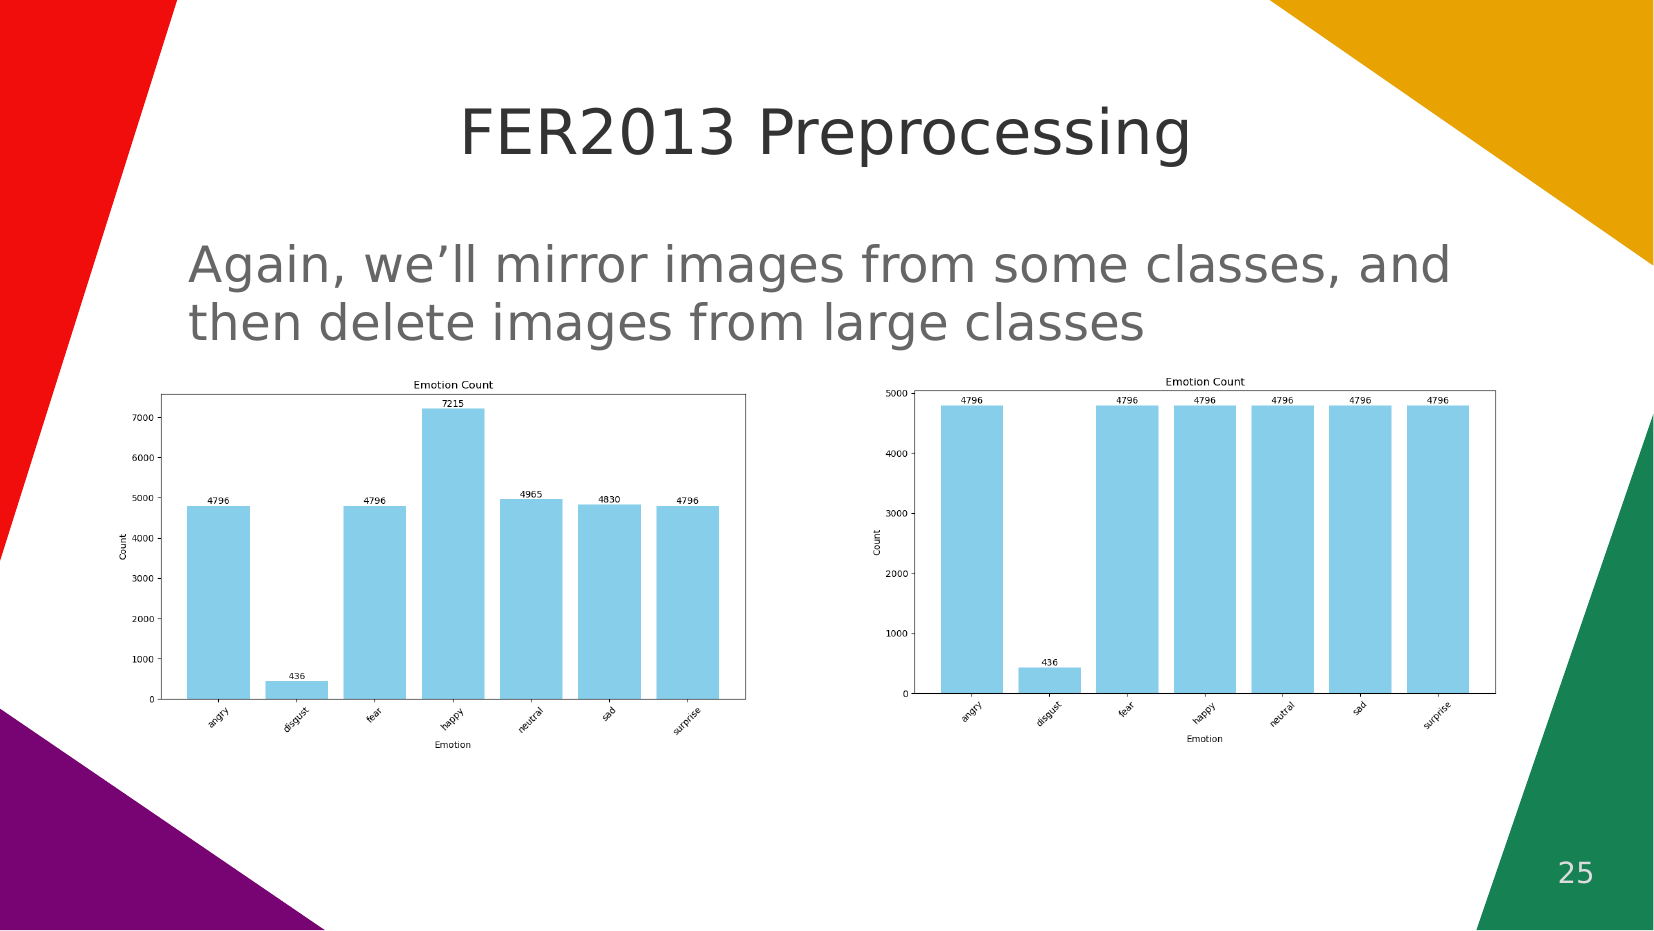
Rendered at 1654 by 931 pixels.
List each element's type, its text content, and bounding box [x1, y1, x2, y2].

picture [112, 374, 751, 756]
list Again, we’ll mirror images from some classes, and then delete images from large classes [118, 236, 1536, 827]
title FER2013 Preprocessing [118, 59, 1536, 207]
picture [866, 371, 1501, 751]
